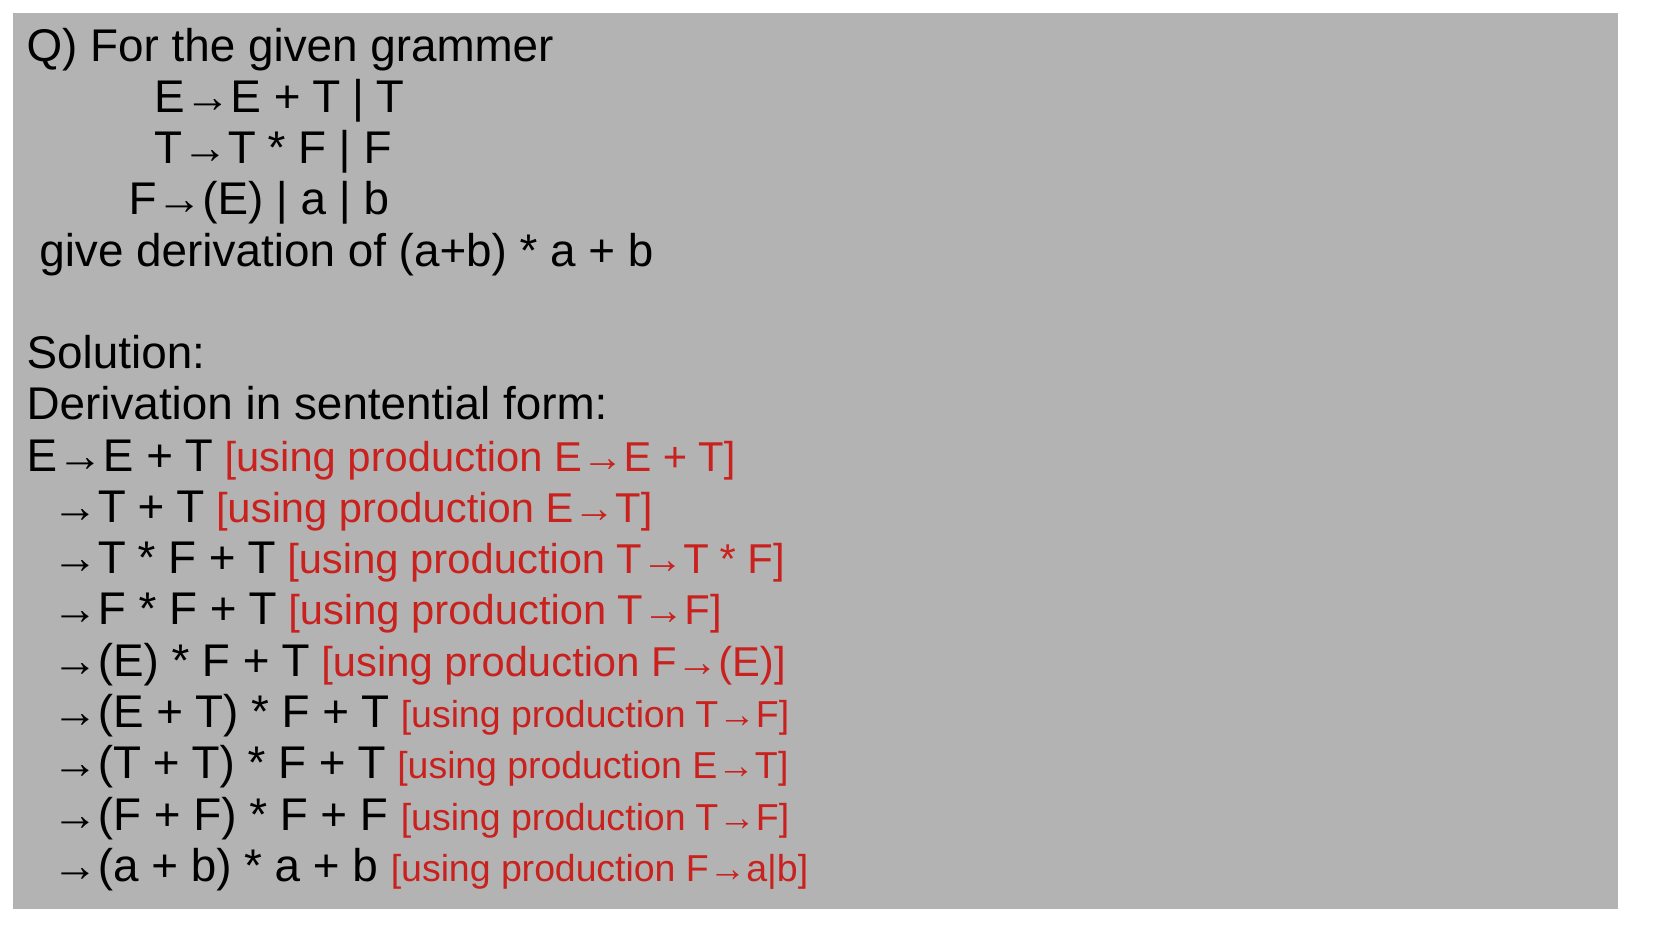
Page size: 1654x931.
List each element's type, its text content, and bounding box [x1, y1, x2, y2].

table_header Q) For the given grammer E→E + T | T T→T * F | F F→(E) | a | b give derivation of (a+b) * a + b Solution: Derivation in sentential form: E→E + T [using production E→E + T] →T + T [using production E→T] →T * F + T [using production T→T * F] →F * F + T [using production T→F] →(E) * F + T [using production F→(E)] →(E + T) * F + T [using production T→F] →(T + T) * F + T [using production E→T] →(F + F) * F + F [using production T→F] →(a + b) * a + b [using production F→a|b] [13, 13, 1618, 909]
